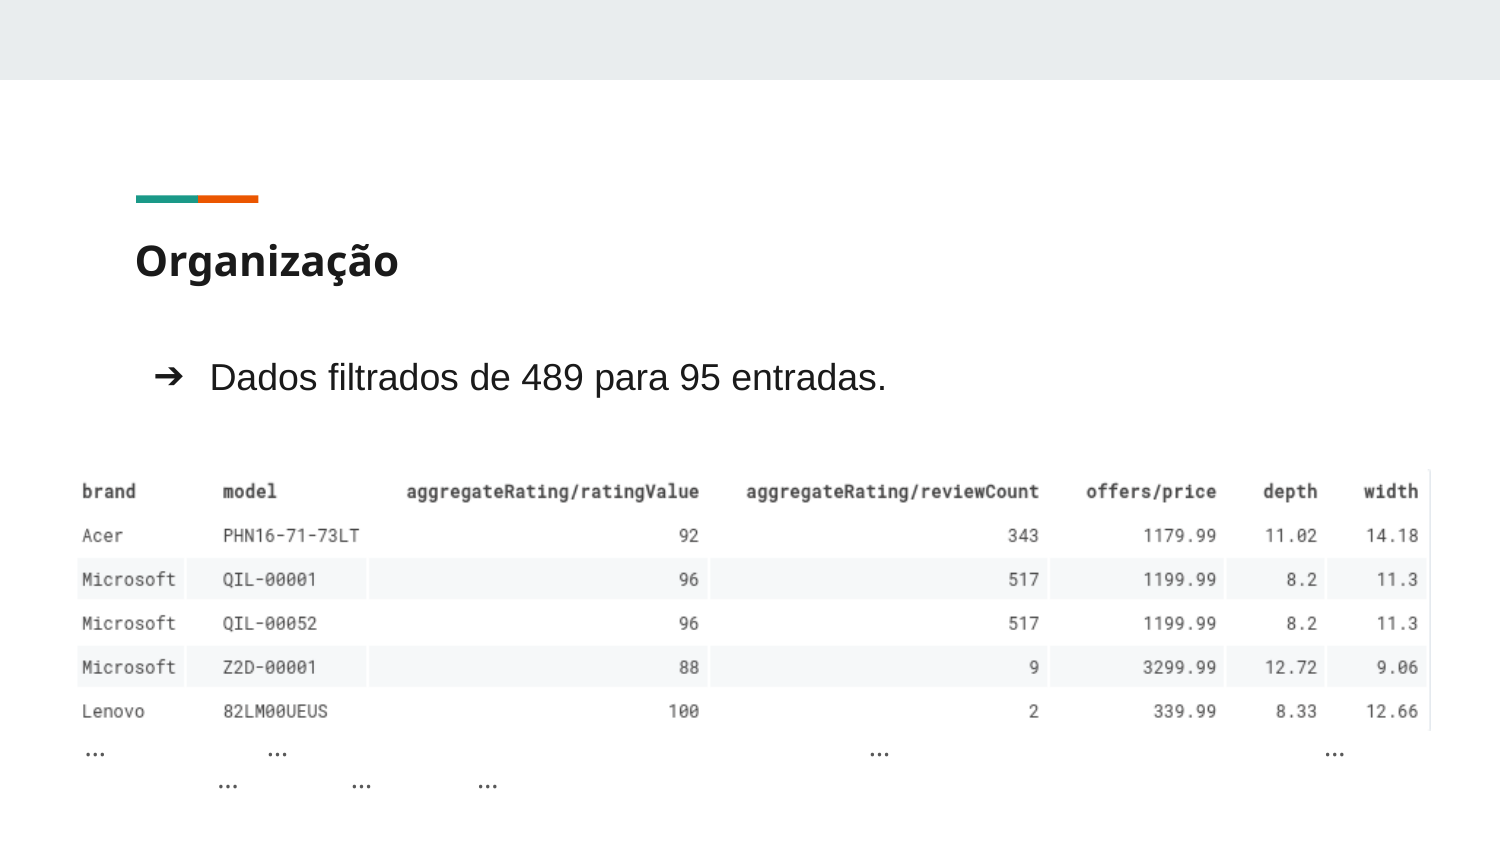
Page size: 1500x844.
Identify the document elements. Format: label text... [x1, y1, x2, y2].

text_box Dados filtrados de 489 para 95 entradas. [119, 338, 1183, 626]
picture [69, 469, 1431, 714]
text_box … … … … … … … [69, 714, 1431, 767]
title Organização [119, 216, 1381, 305]
